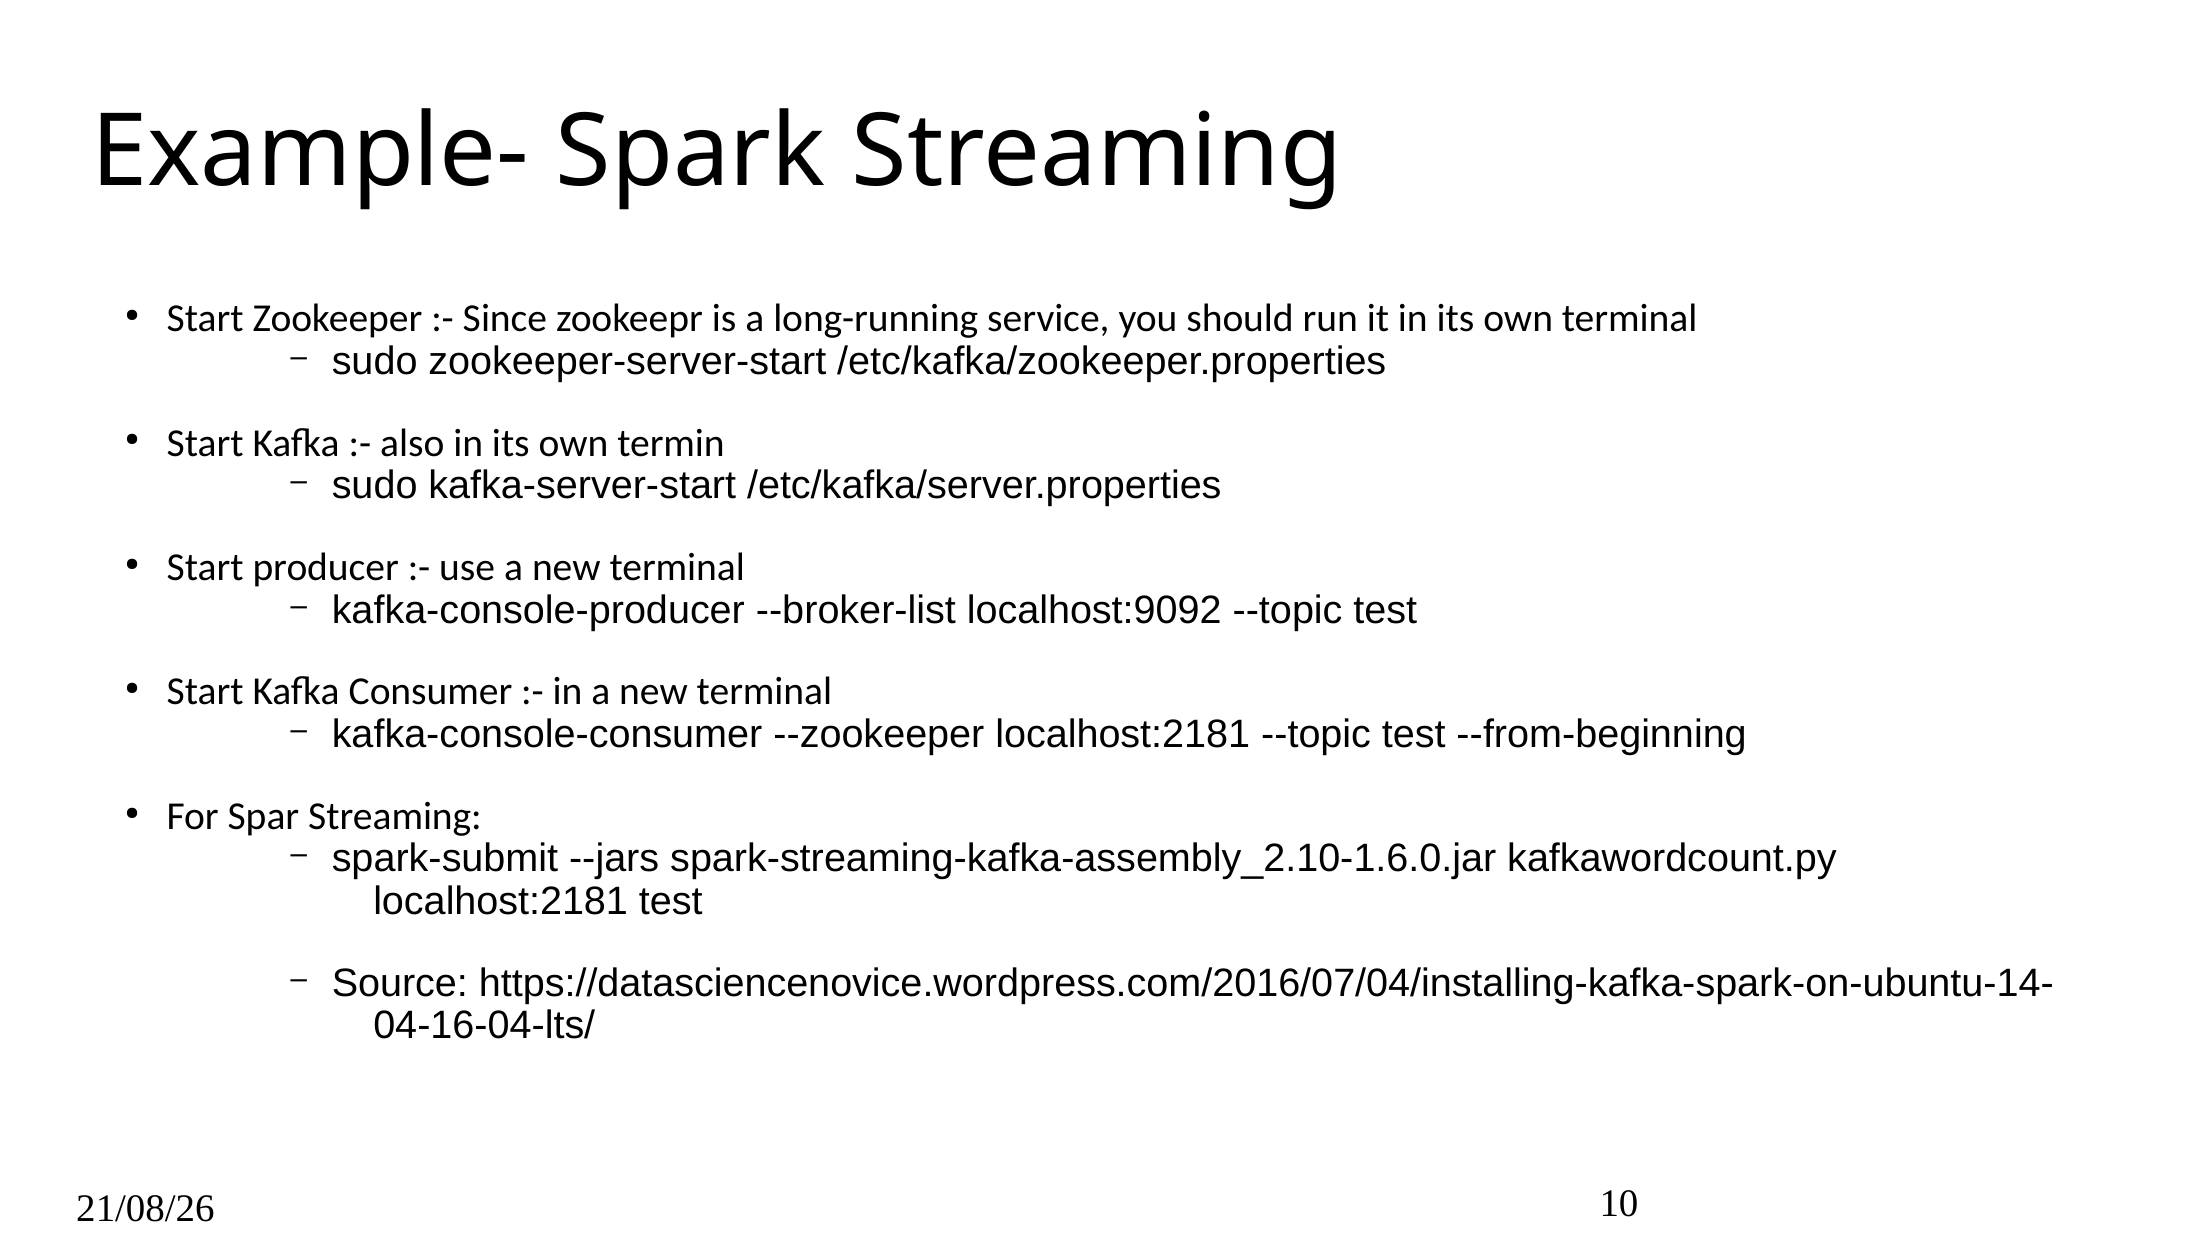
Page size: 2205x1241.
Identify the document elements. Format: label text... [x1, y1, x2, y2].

list Start Zookeeper :- Since zookeepr is a long-running service, you should run it in its own terminal sudo zookeeper-server-start /etc/kafka/zookeeper.properties Start Kafka :- also in its own termin sudo kafka-server-start /etc/kafka/server.properties Start producer :- use a new terminal kafka-console-producer --broker-list localhost:9092 --topic test Start Kafka Consumer :- in a new terminal kafka-console-consumer --zookeeper localhost:2181 --topic test --from-beginning For Spar Streaming: spark-submit --jars spark-streaming-kafka-assembly_2.10-1.6.0.jar kafkawordcount.py localhost:2181 test Source: https://datasciencenovice.wordpress.com/2016/07/04/installing-kafka-spark-on-ubuntu-14-04-16-04-lts/ [110, 290, 2114, 1111]
text_box 25-11-2022 [76, 1183, 590, 1241]
title Example- Spark Streaming [76, 49, 1985, 257]
text_box [1599, 1177, 2114, 1241]
